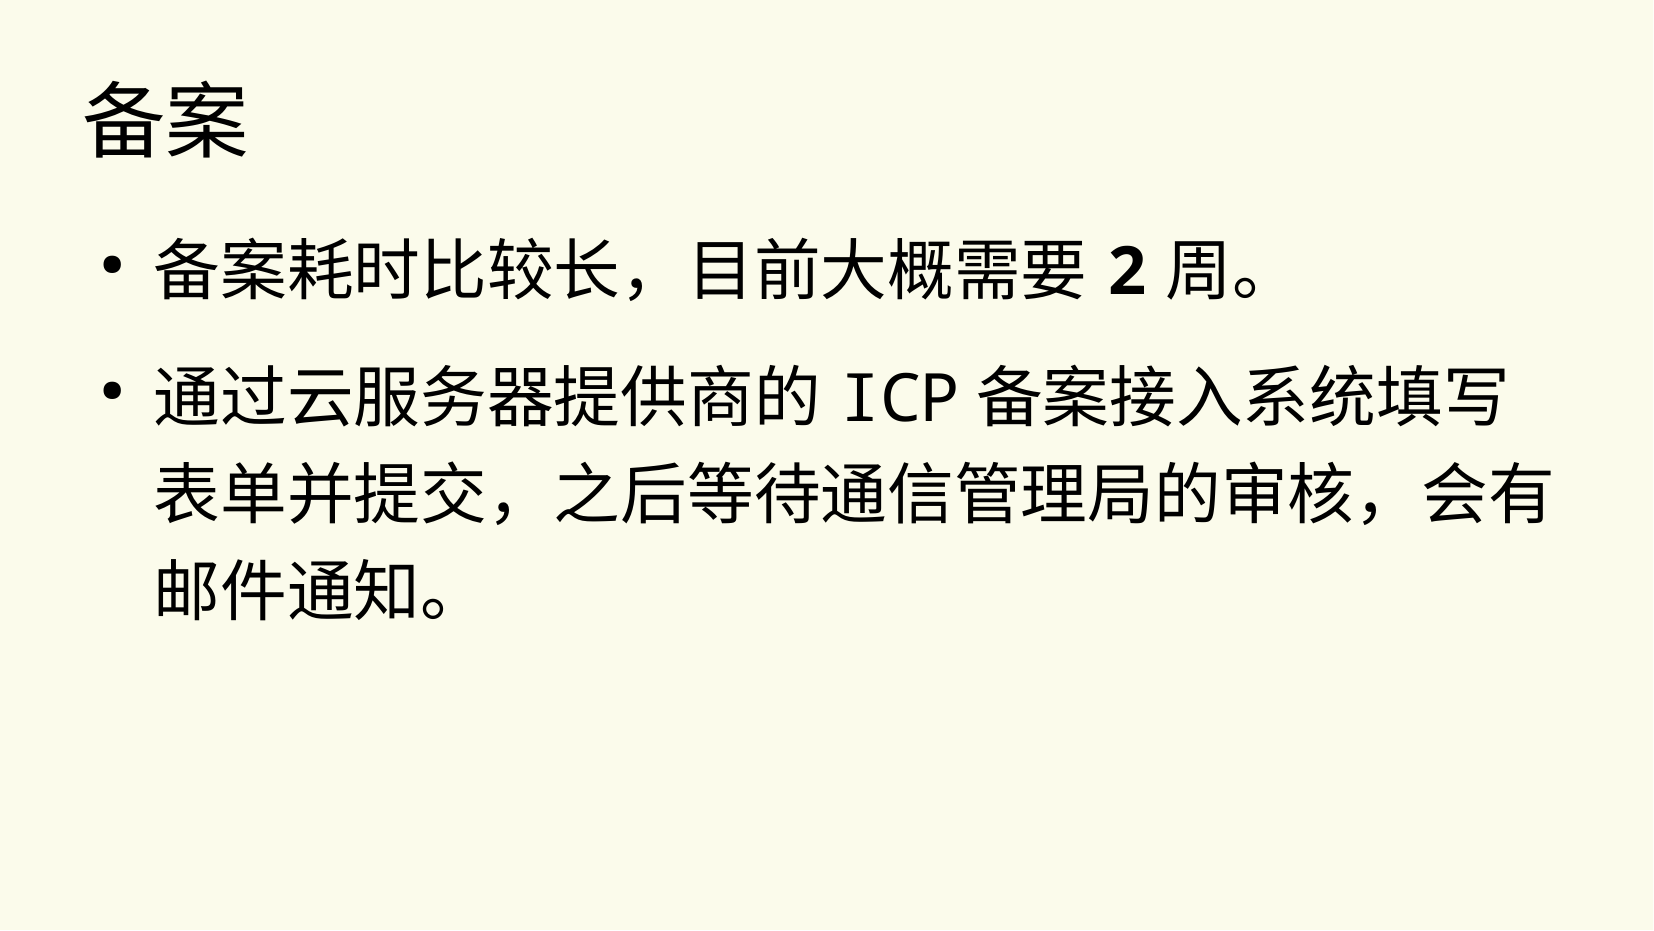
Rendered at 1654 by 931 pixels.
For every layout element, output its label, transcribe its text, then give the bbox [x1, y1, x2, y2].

title 备案 [82, 37, 1571, 193]
list 备案耗时比较长，目前大概需要2周。 通过云服务器提供商的ICP备案接入系统填写表单并提交，之后等待通信管理局的审核，会有邮件通知。 [82, 217, 1571, 804]
